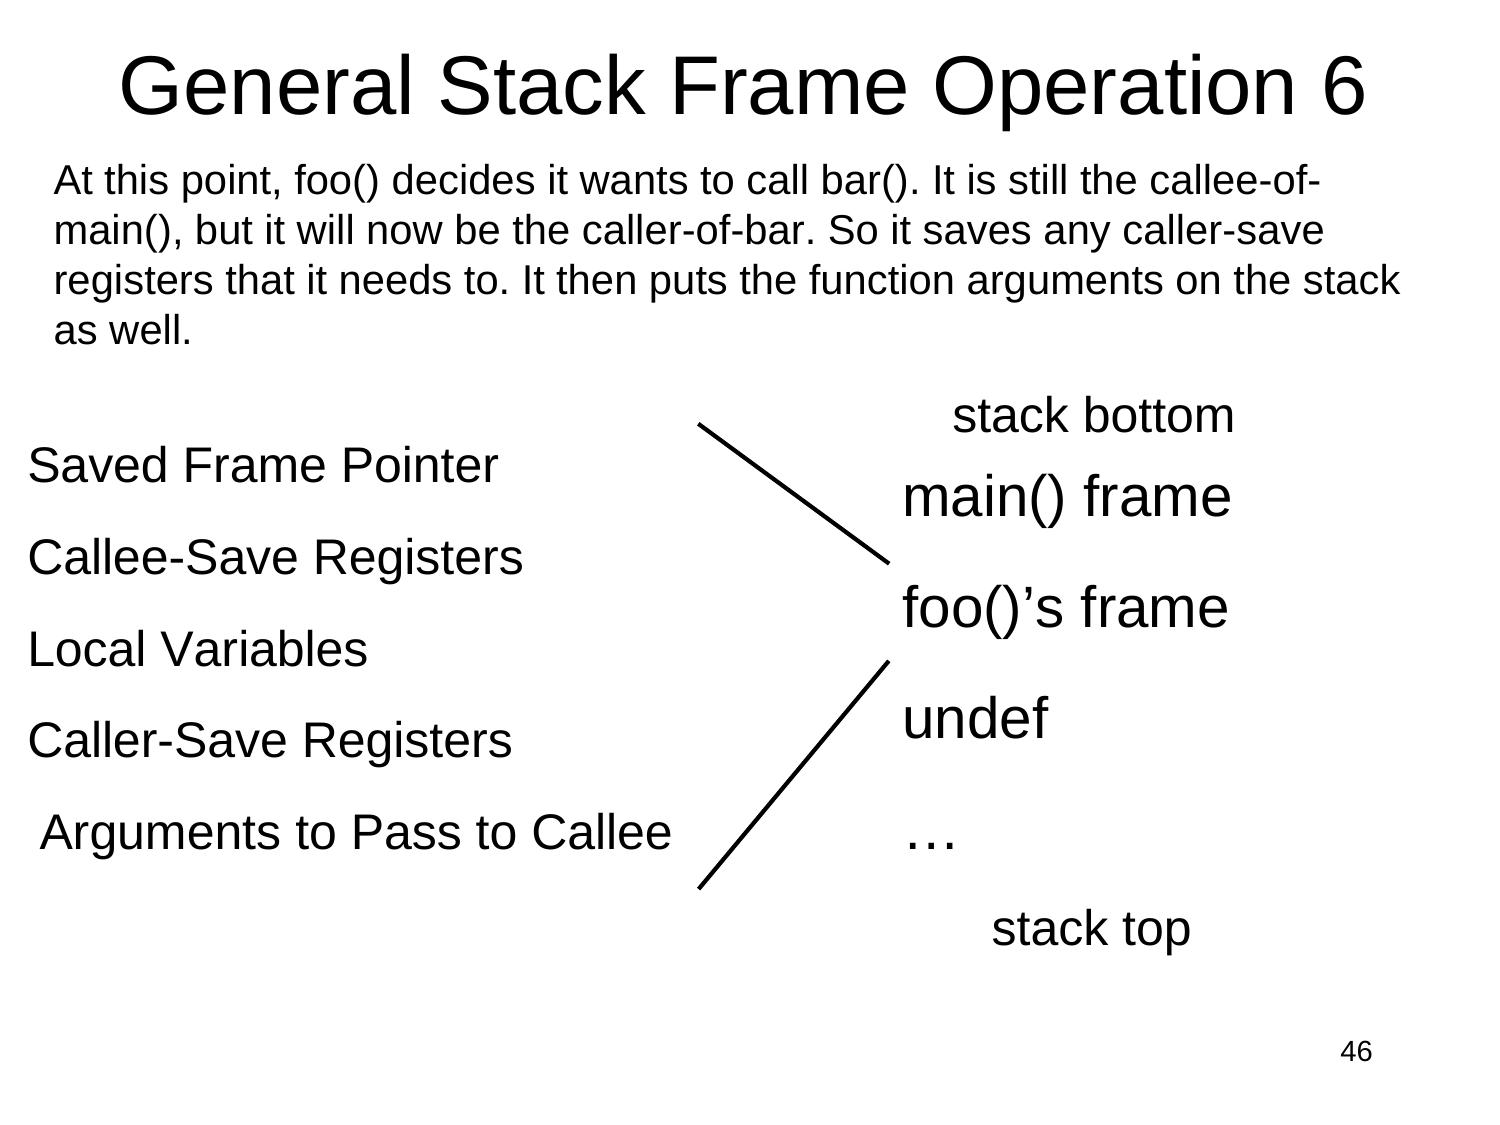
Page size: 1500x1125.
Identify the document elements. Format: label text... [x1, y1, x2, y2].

text_box stack bottom [937, 374, 1251, 451]
table_cell Arguments to Pass to Callee [13, 792, 700, 883]
title General Stack Frame Operation 6 [75, 0, 1413, 144]
table_header Saved Frame Pointer [13, 425, 700, 517]
table_cell Local Variables [13, 608, 700, 700]
text_box At this point, foo() decides it wants to call bar(). It is still the callee-of-main(), but it will now be the caller-of-bar. So it saves any caller-save registers that it needs to. It then puts the function arguments on the stack as well. [38, 144, 1445, 340]
text_box stack top [976, 887, 1207, 963]
table_cell foo()’s frame [887, 561, 1313, 672]
text_box <number> [1074, 1025, 1388, 1101]
table_cell undef [887, 672, 1313, 783]
table_cell Callee-Save Registers [13, 517, 700, 608]
table_cell … [887, 783, 1313, 894]
table_cell Caller-Save Registers [13, 700, 700, 792]
table_header main() frame [887, 450, 1313, 561]
